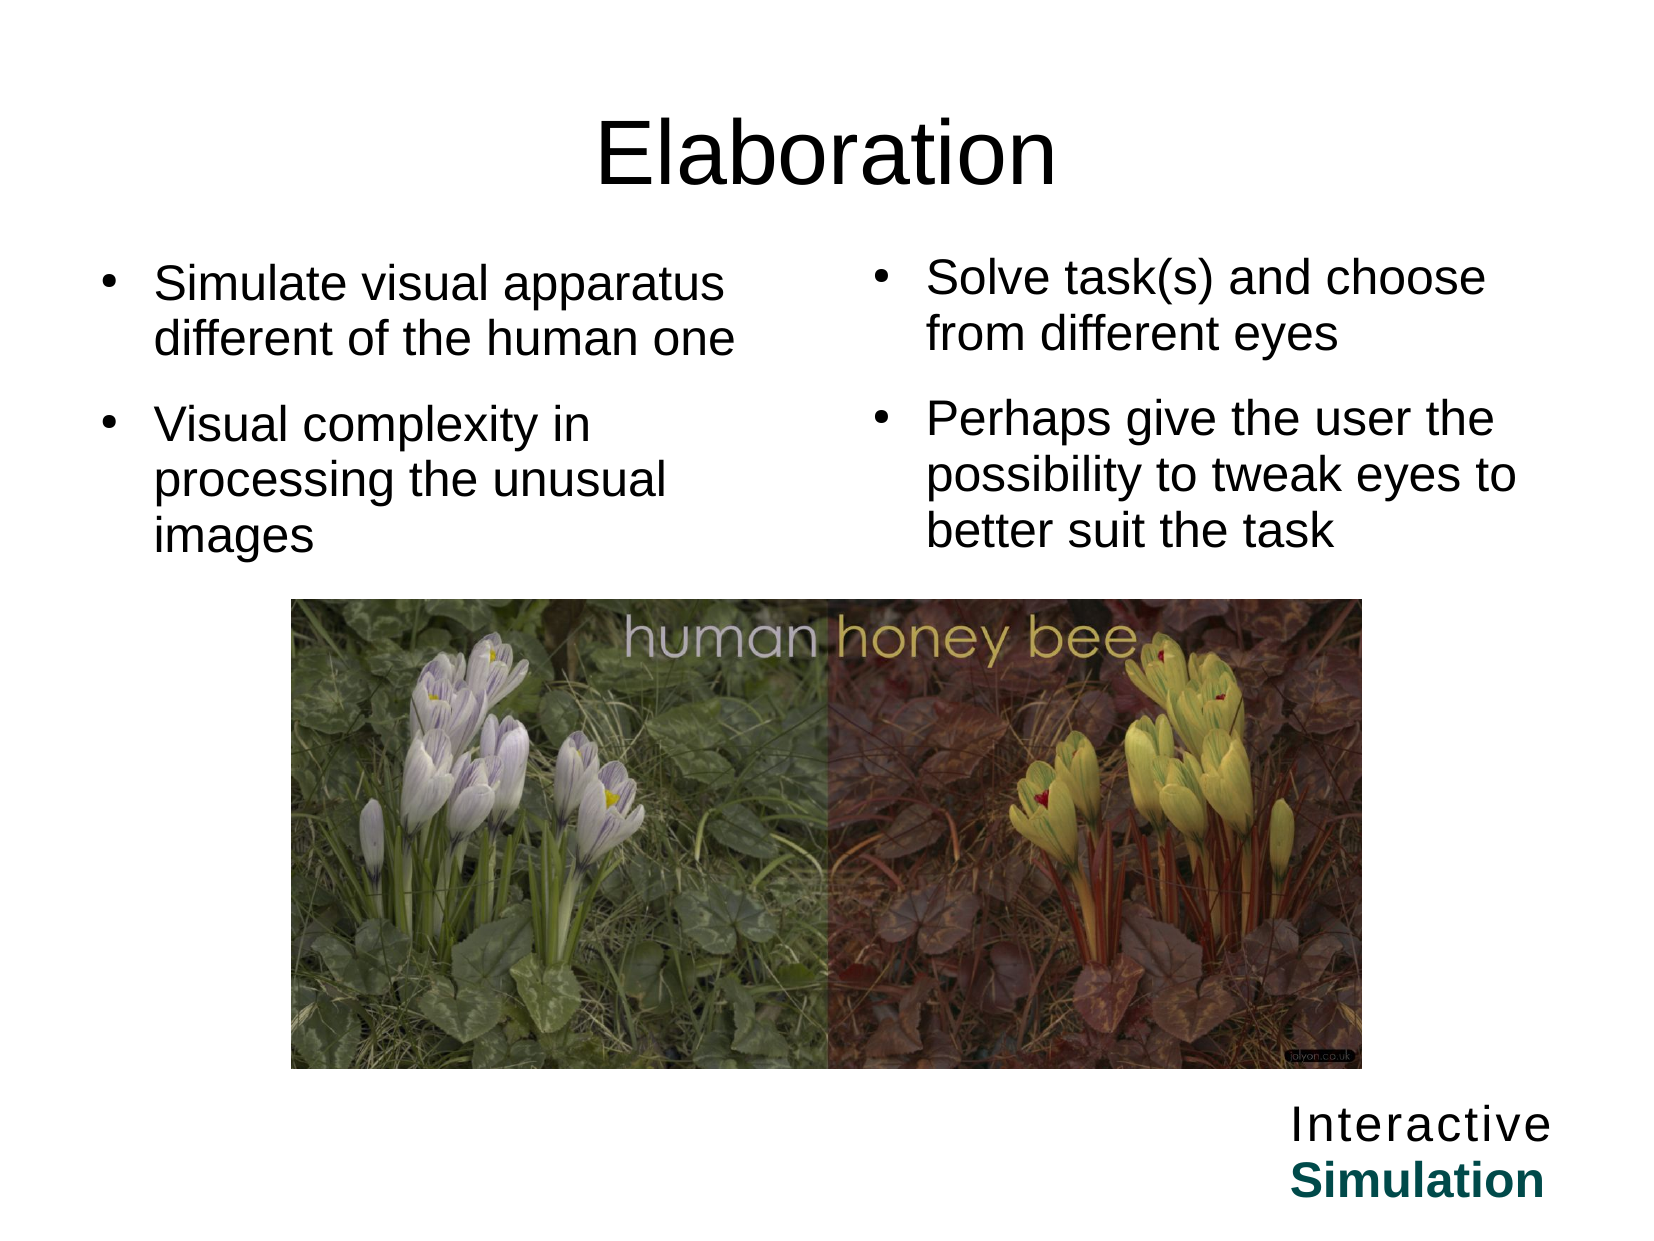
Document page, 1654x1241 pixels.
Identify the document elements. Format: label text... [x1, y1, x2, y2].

list Simulate visual apparatus different of the human one Visual complexity in processing the unusual images [82, 254, 781, 595]
picture [291, 599, 1362, 1069]
list Solve task(s) and choose from different eyes Perhaps give the user the possibility to tweak eyes to better suit the task [855, 249, 1553, 580]
title Elaboration [82, 49, 1571, 257]
